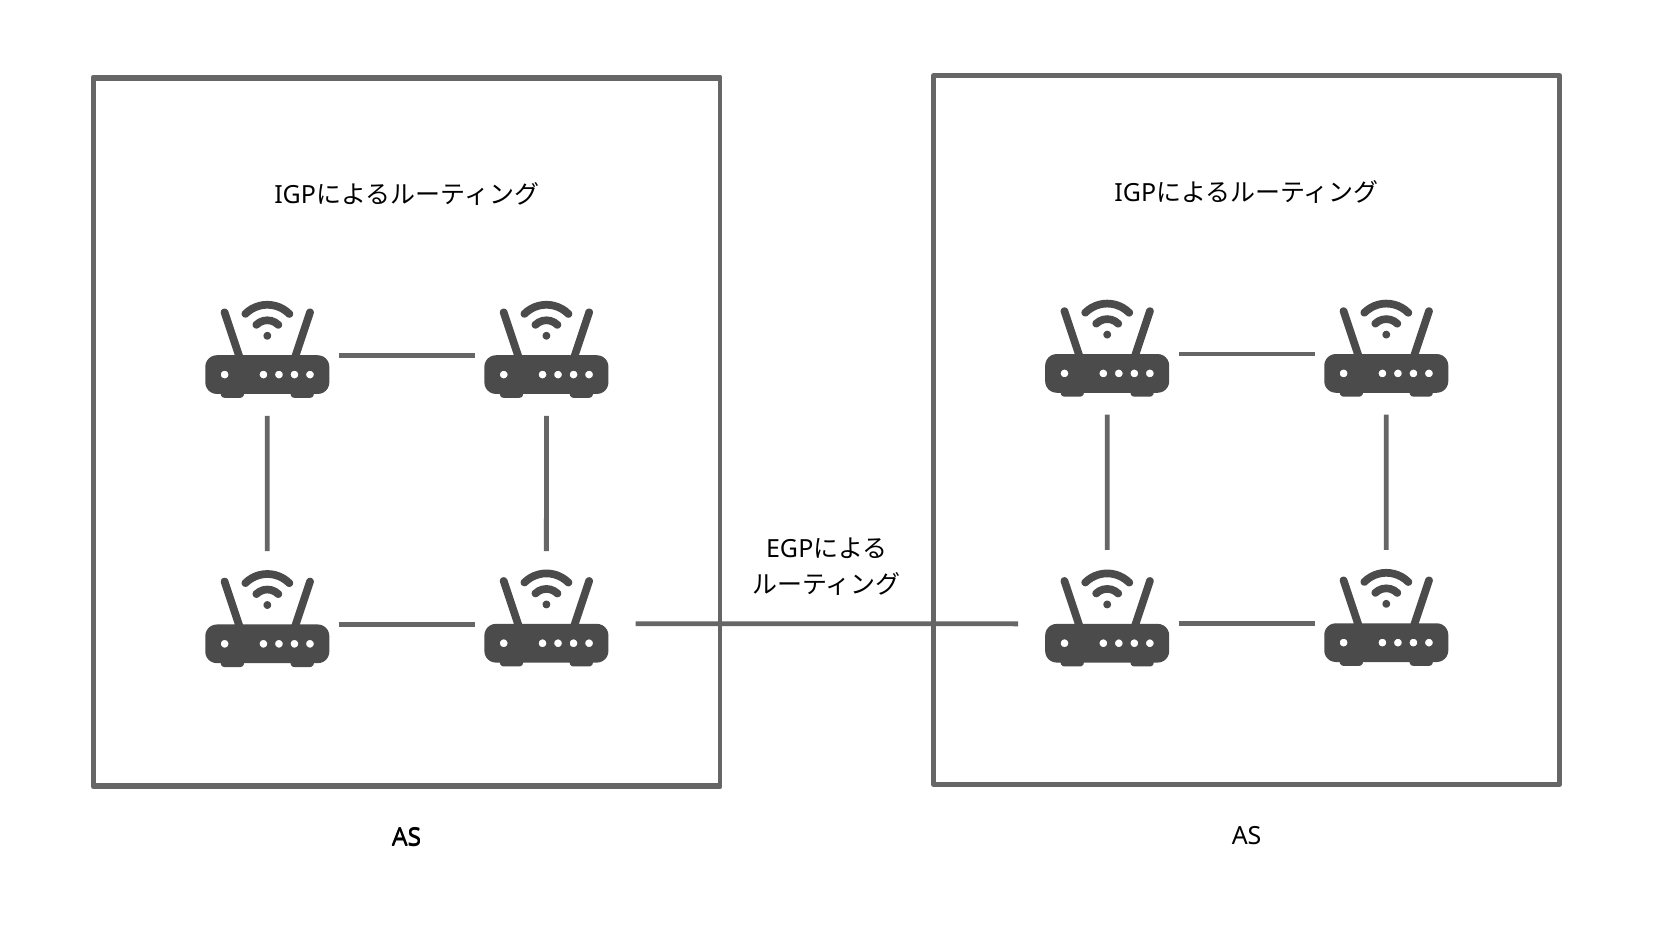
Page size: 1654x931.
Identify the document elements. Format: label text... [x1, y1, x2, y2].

picture [201, 289, 334, 422]
picture [201, 558, 334, 691]
text_box AS [355, 818, 458, 854]
text_box AS [1195, 817, 1298, 852]
text_box IGPによるルーティング [1051, 173, 1442, 209]
text_box EGPによる ルーティング [680, 521, 974, 609]
picture [480, 557, 613, 690]
picture [1041, 557, 1174, 690]
picture [1041, 288, 1174, 420]
picture [480, 289, 613, 422]
text_box IGPによるルーティング [212, 174, 602, 210]
picture [1320, 288, 1453, 420]
picture [1320, 557, 1453, 690]
